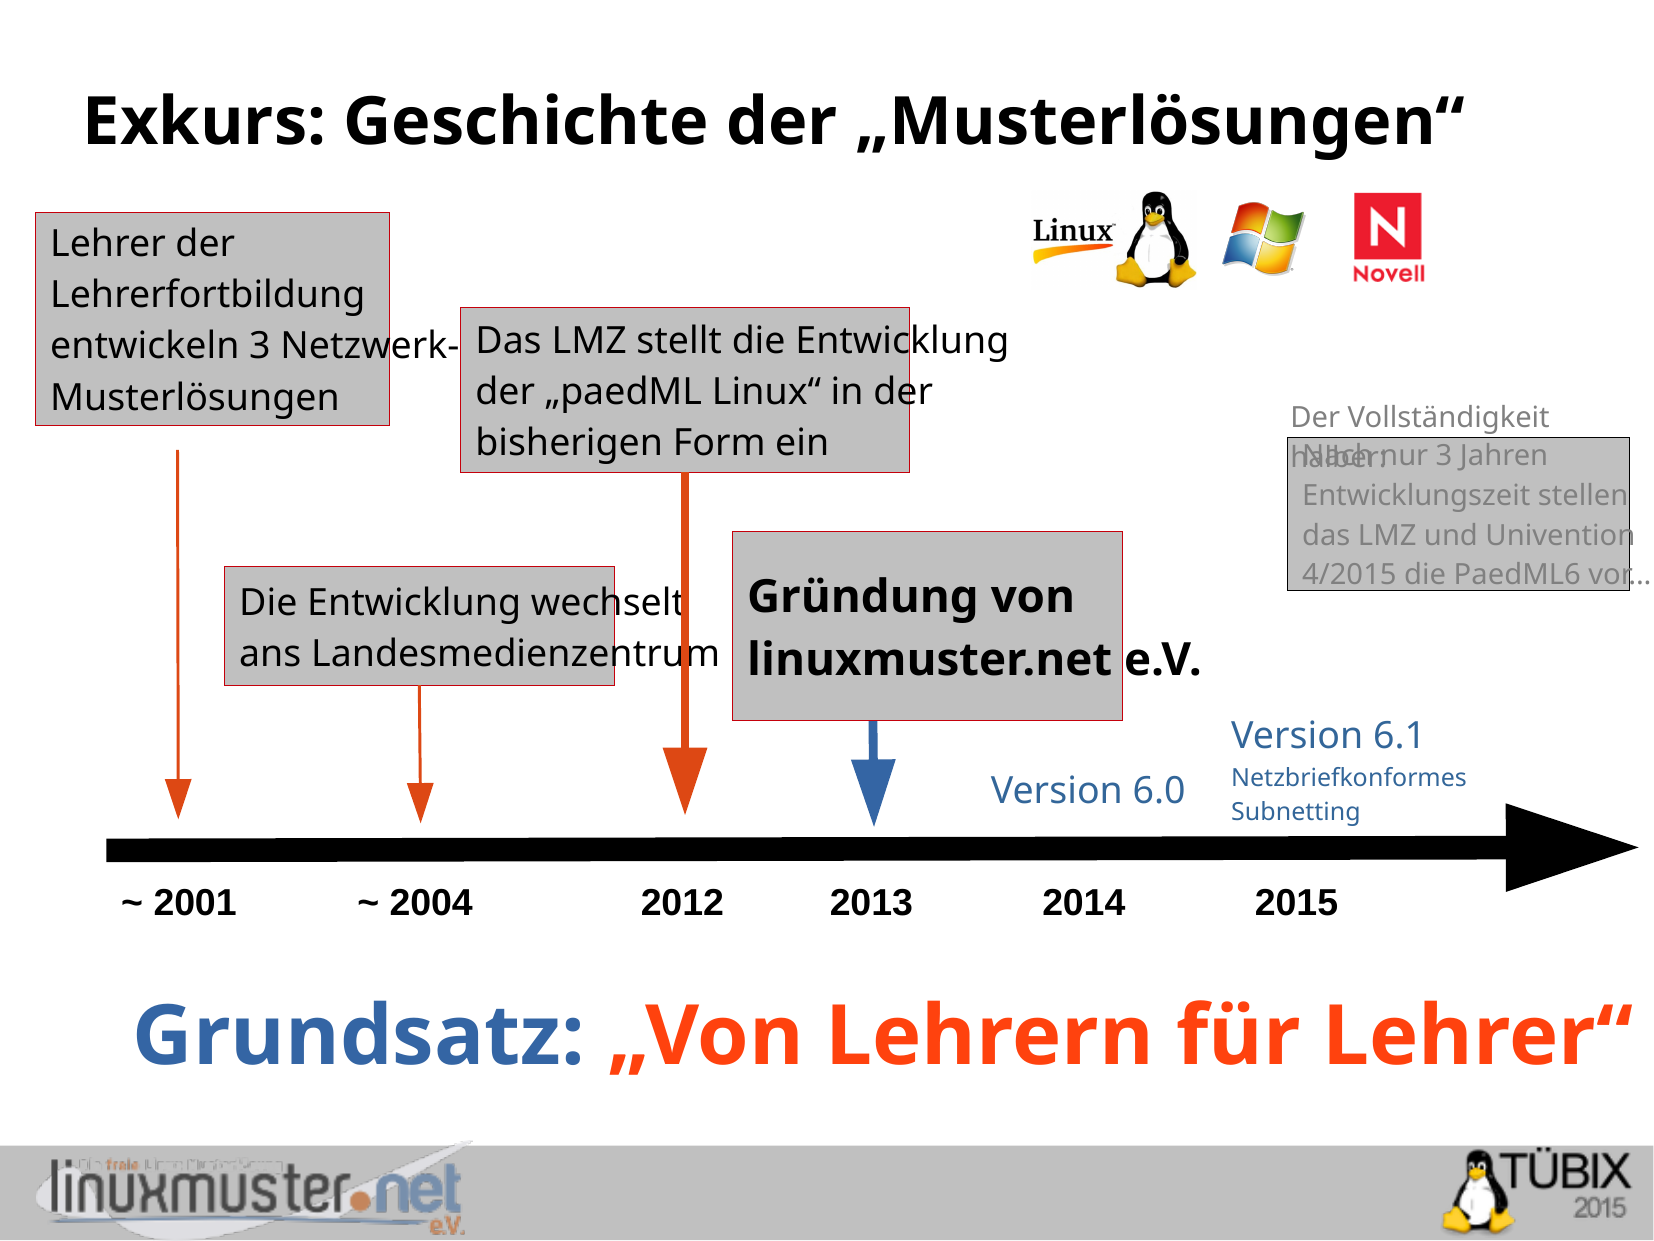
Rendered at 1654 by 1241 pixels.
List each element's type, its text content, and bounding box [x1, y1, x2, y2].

picture [36, 1140, 473, 1241]
picture [1338, 188, 1434, 290]
text_box Das LMZ stellt die Entwicklung der „paedML Linux“ in der bisherigen Form ein [460, 307, 910, 473]
text_box Version 6.1 Netzbriefkonformes Subnetting [1216, 701, 1437, 816]
picture [1440, 1146, 1642, 1238]
text_box Version 6.0 [976, 755, 1158, 814]
title Exkurs: Geschichte der „Musterlösungen“ [82, 49, 1571, 189]
text_box ~ 2001 [106, 874, 272, 931]
text_box Der Vollständigkeit halber: [1275, 388, 1607, 438]
text_box 2012 [625, 874, 792, 931]
text_box Nach nur 3 Jahren Entwicklungszeit stellen das LMZ und Univention 4/2015 die PaedML6 vor... [1287, 437, 1630, 591]
text_box 2014 [1027, 874, 1193, 931]
text_box Die Entwicklung wechselt ans Landesmedienzentrum [224, 566, 615, 686]
text_box Gründung von linuxmuster.net e.V. [732, 531, 1123, 721]
picture [1031, 190, 1197, 290]
picture [1220, 200, 1308, 278]
text_box Grundsatz: „Von Lehrern für Lehrer“ [118, 968, 1572, 1077]
text_box Lehrer der Lehrerfortbildung entwickeln 3 Netzwerk- Musterlösungen [35, 212, 390, 426]
text_box ~ 2004 [342, 874, 508, 931]
text_box 2015 [1240, 874, 1406, 931]
text_box 2013 [814, 874, 981, 931]
